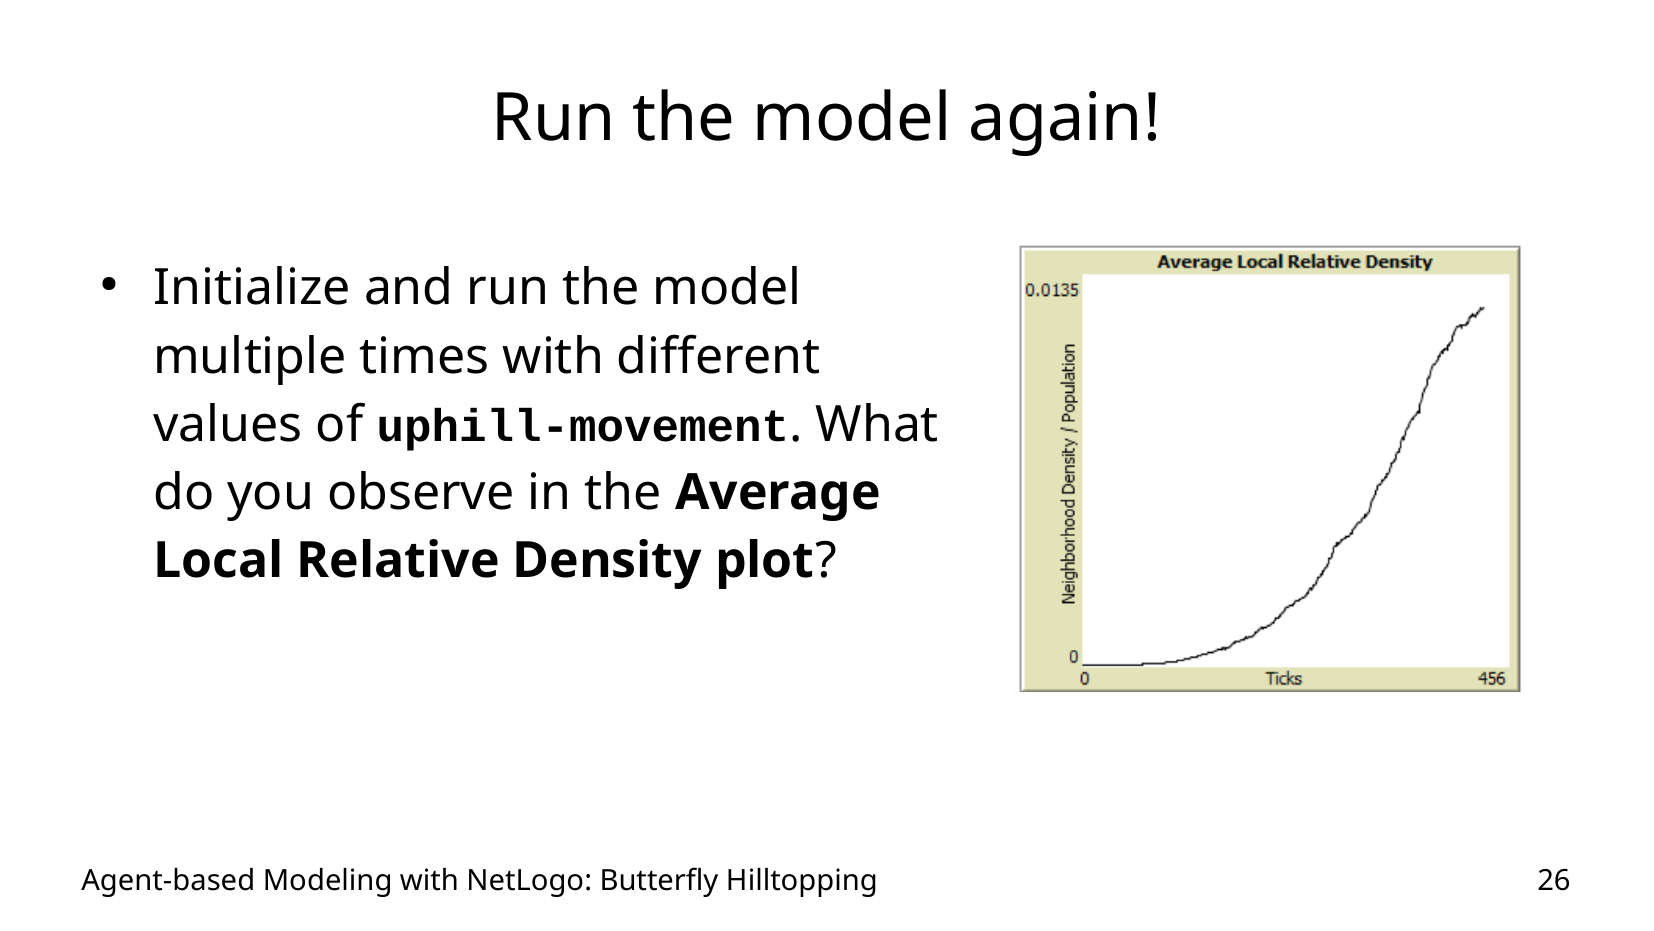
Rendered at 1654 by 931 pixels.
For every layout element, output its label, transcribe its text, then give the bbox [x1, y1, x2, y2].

title Run the model again! [82, 37, 1571, 193]
picture [1019, 244, 1522, 692]
list Initialize and run the model multiple times with different values of uphill-movement. What do you observe in the Average Local Relative Density plot? [82, 251, 983, 894]
